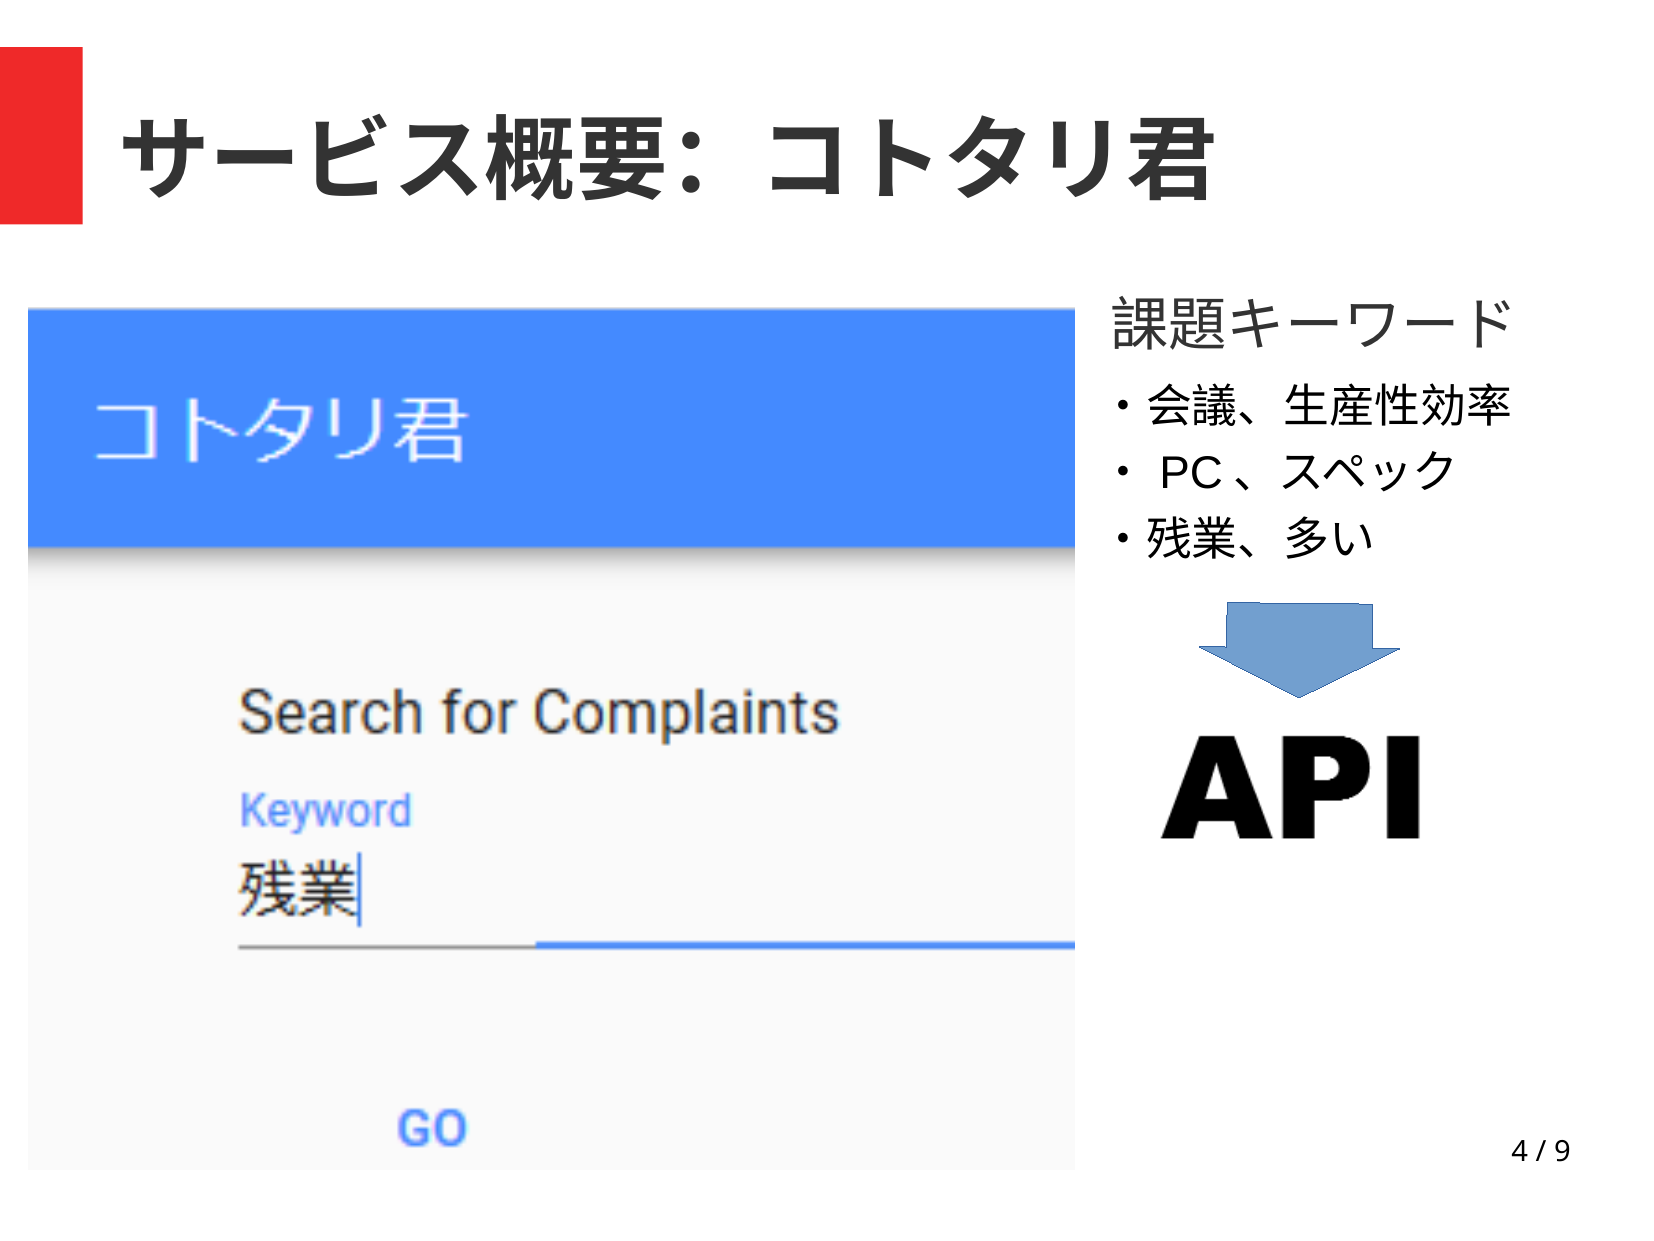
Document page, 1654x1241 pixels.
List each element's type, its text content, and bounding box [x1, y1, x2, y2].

picture [28, 307, 1075, 1170]
text_box [1199, 602, 1400, 698]
text_box 課題キーワード [1039, 277, 1619, 370]
text_box ・会議、生産性効率 ・PC、スペック ・残業、多い [1085, 362, 1527, 559]
picture [1158, 708, 1442, 856]
title サービス概要：コトタリ君 [118, 49, 1571, 257]
